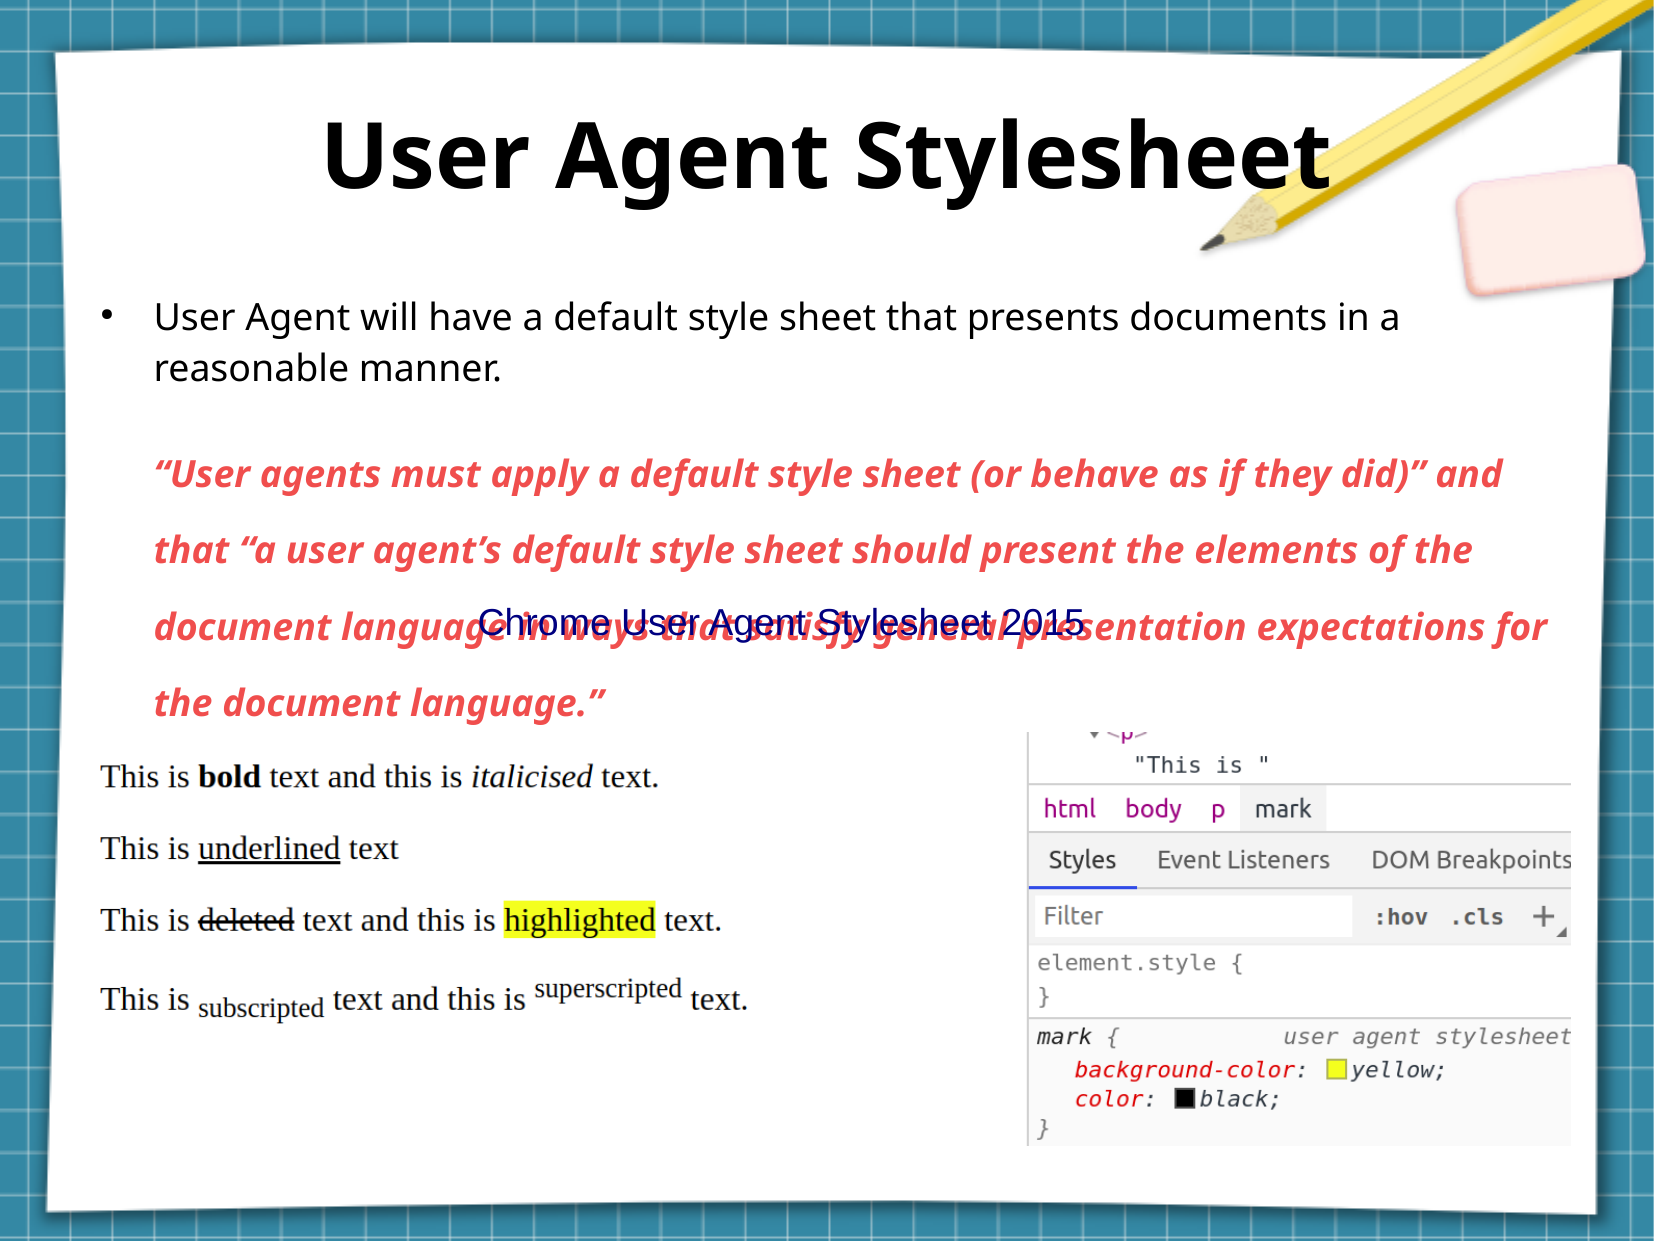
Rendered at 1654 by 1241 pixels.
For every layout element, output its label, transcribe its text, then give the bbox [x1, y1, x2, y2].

list User Agent will have a default style sheet that presents documents in a reasonable manner. “User agents must apply a default style sheet (or behave as if they did)” and that “a user agent’s default style sheet should present the elements of the document language in ways that satisfy general presentation expectations for the document language.” [82, 290, 1571, 1010]
title User Agent Stylesheet [82, 49, 1571, 257]
picture [0, 0, 1654, 1241]
text_box Chrome User Agent Stylesheet 2015 [462, 594, 1197, 665]
